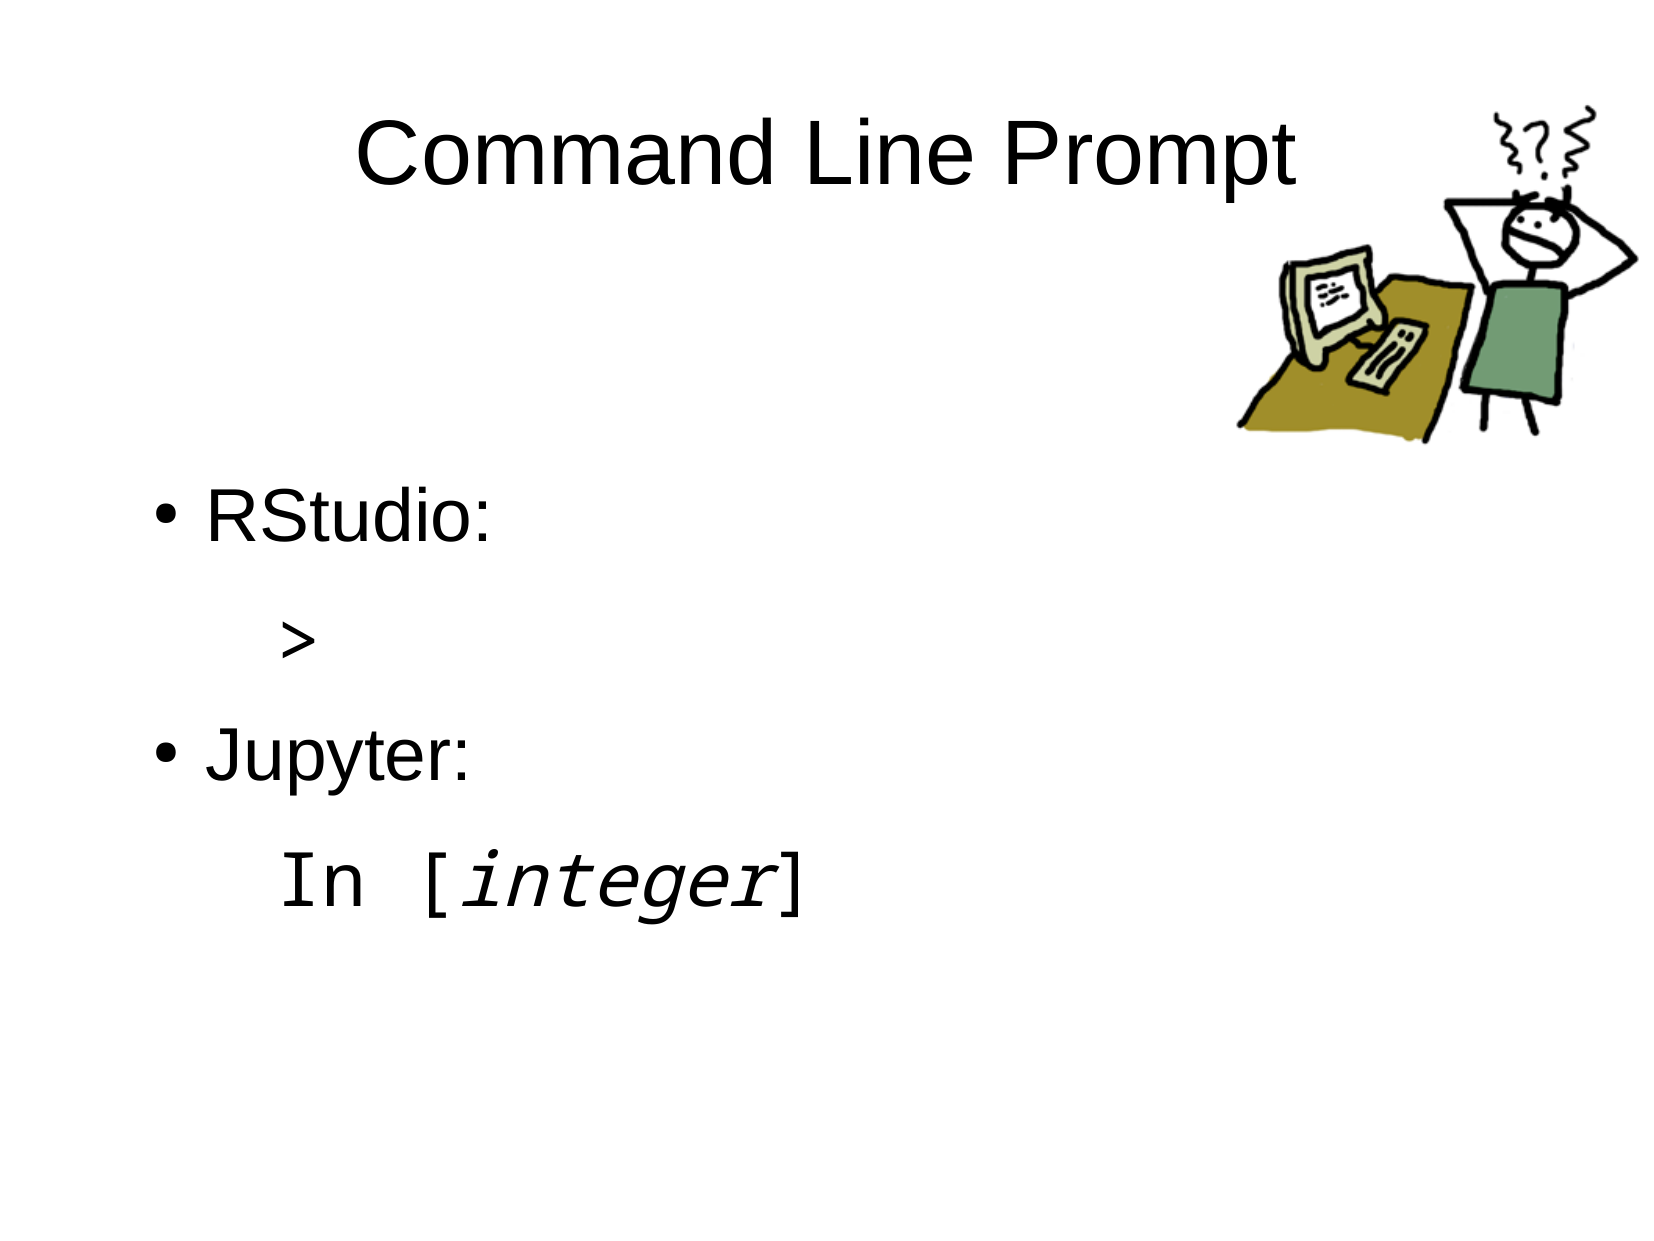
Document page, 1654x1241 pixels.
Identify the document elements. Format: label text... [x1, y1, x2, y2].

list RStudio: > Jupyter: In [integer] [135, 360, 1591, 976]
title Command Line Prompt [82, 49, 1571, 257]
picture [1215, 93, 1653, 451]
